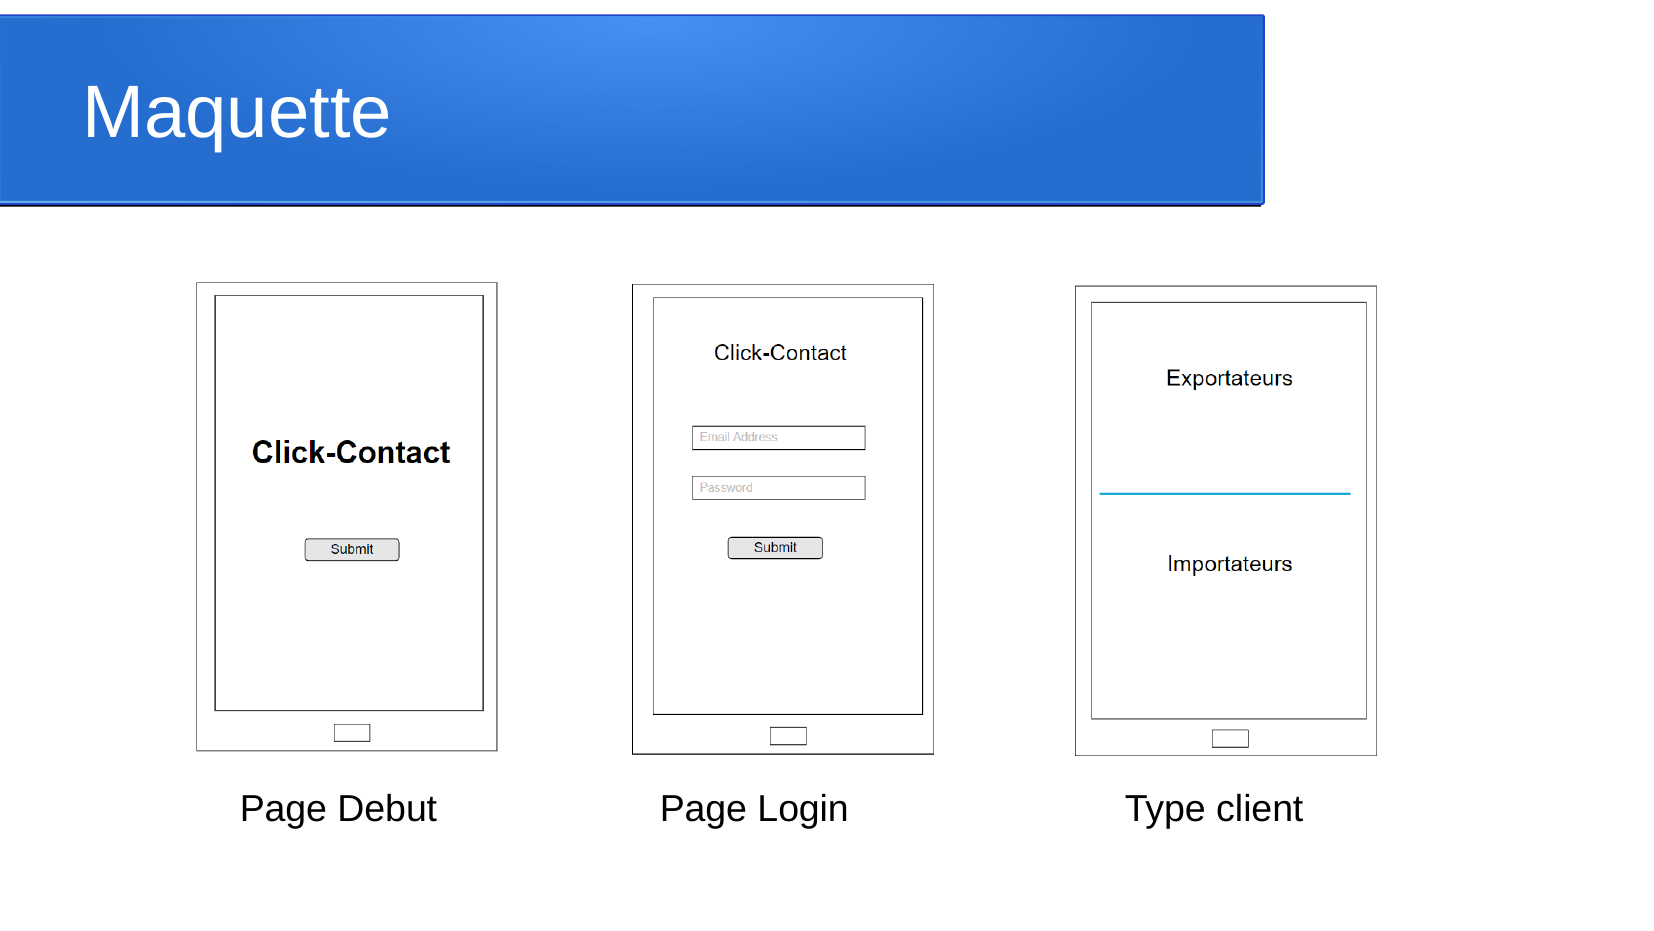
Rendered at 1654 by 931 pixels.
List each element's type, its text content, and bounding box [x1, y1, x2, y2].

picture [615, 265, 982, 796]
picture [165, 254, 545, 795]
text_box Page Debut [225, 780, 466, 841]
text_box Type client [1110, 780, 1351, 841]
title Maquette [82, 35, 1235, 189]
text_box Page Login [645, 780, 886, 841]
picture [1059, 269, 1396, 791]
